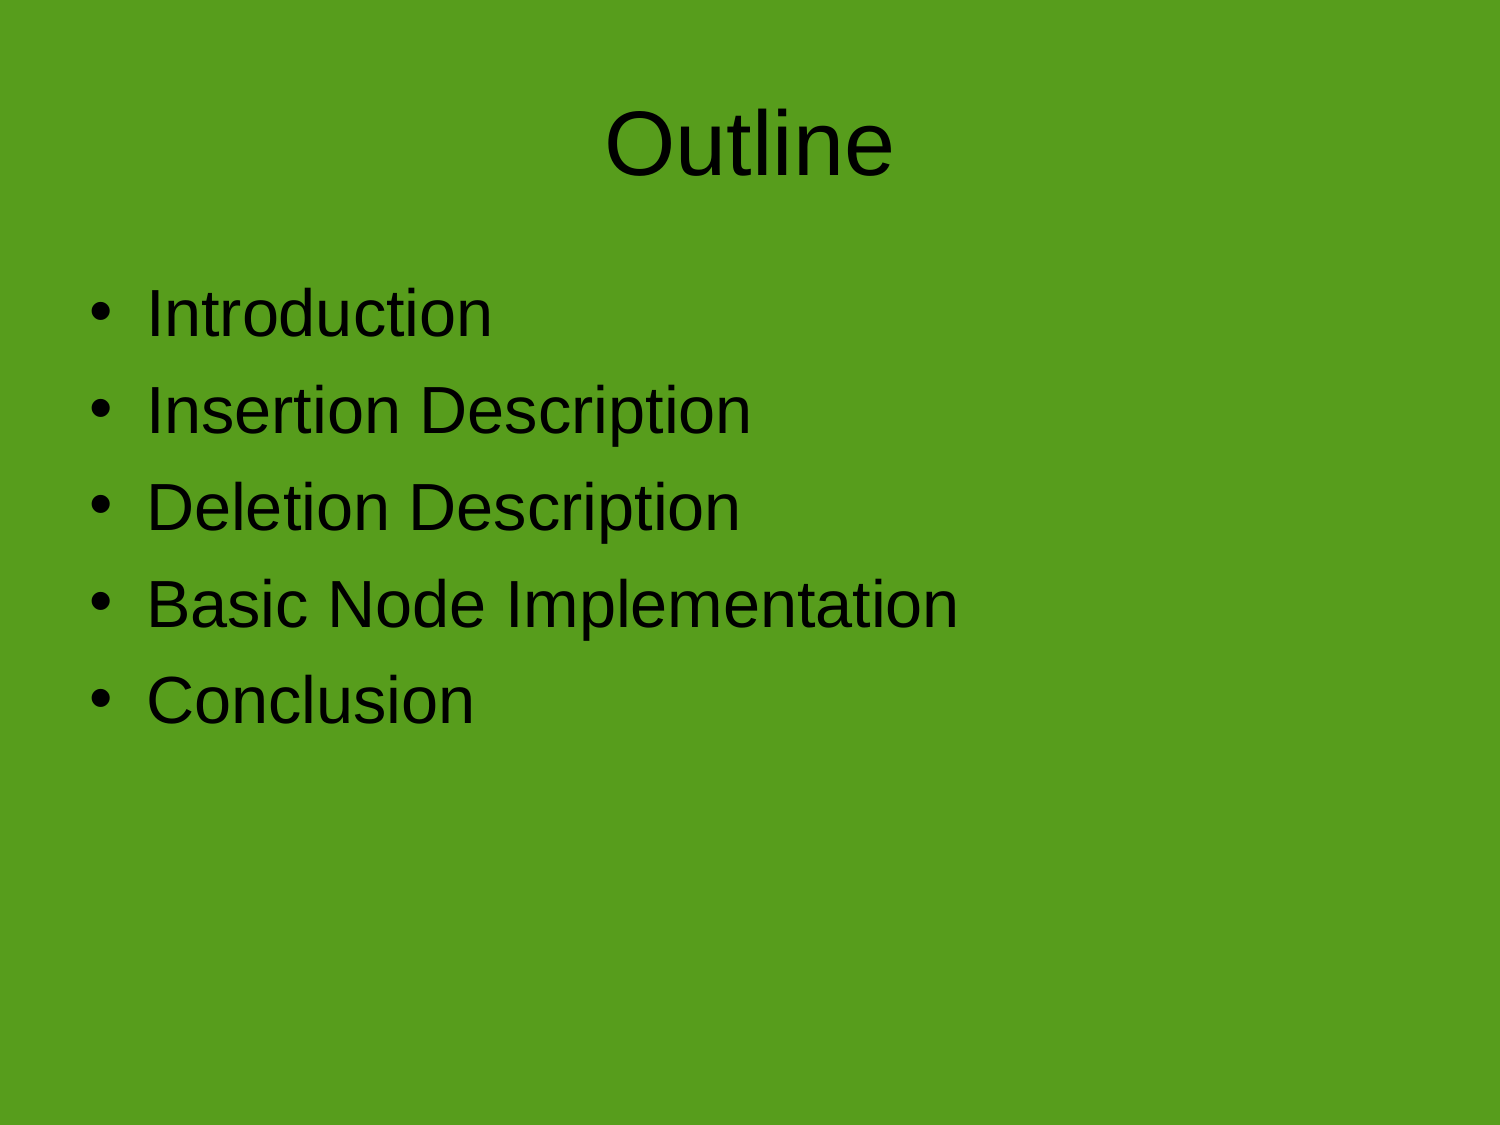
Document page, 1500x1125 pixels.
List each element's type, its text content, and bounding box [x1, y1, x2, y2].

list Introduction Insertion Description Deletion Description Basic Node Implementation Conclusion [75, 262, 1426, 1005]
title Outline [75, 45, 1426, 233]
